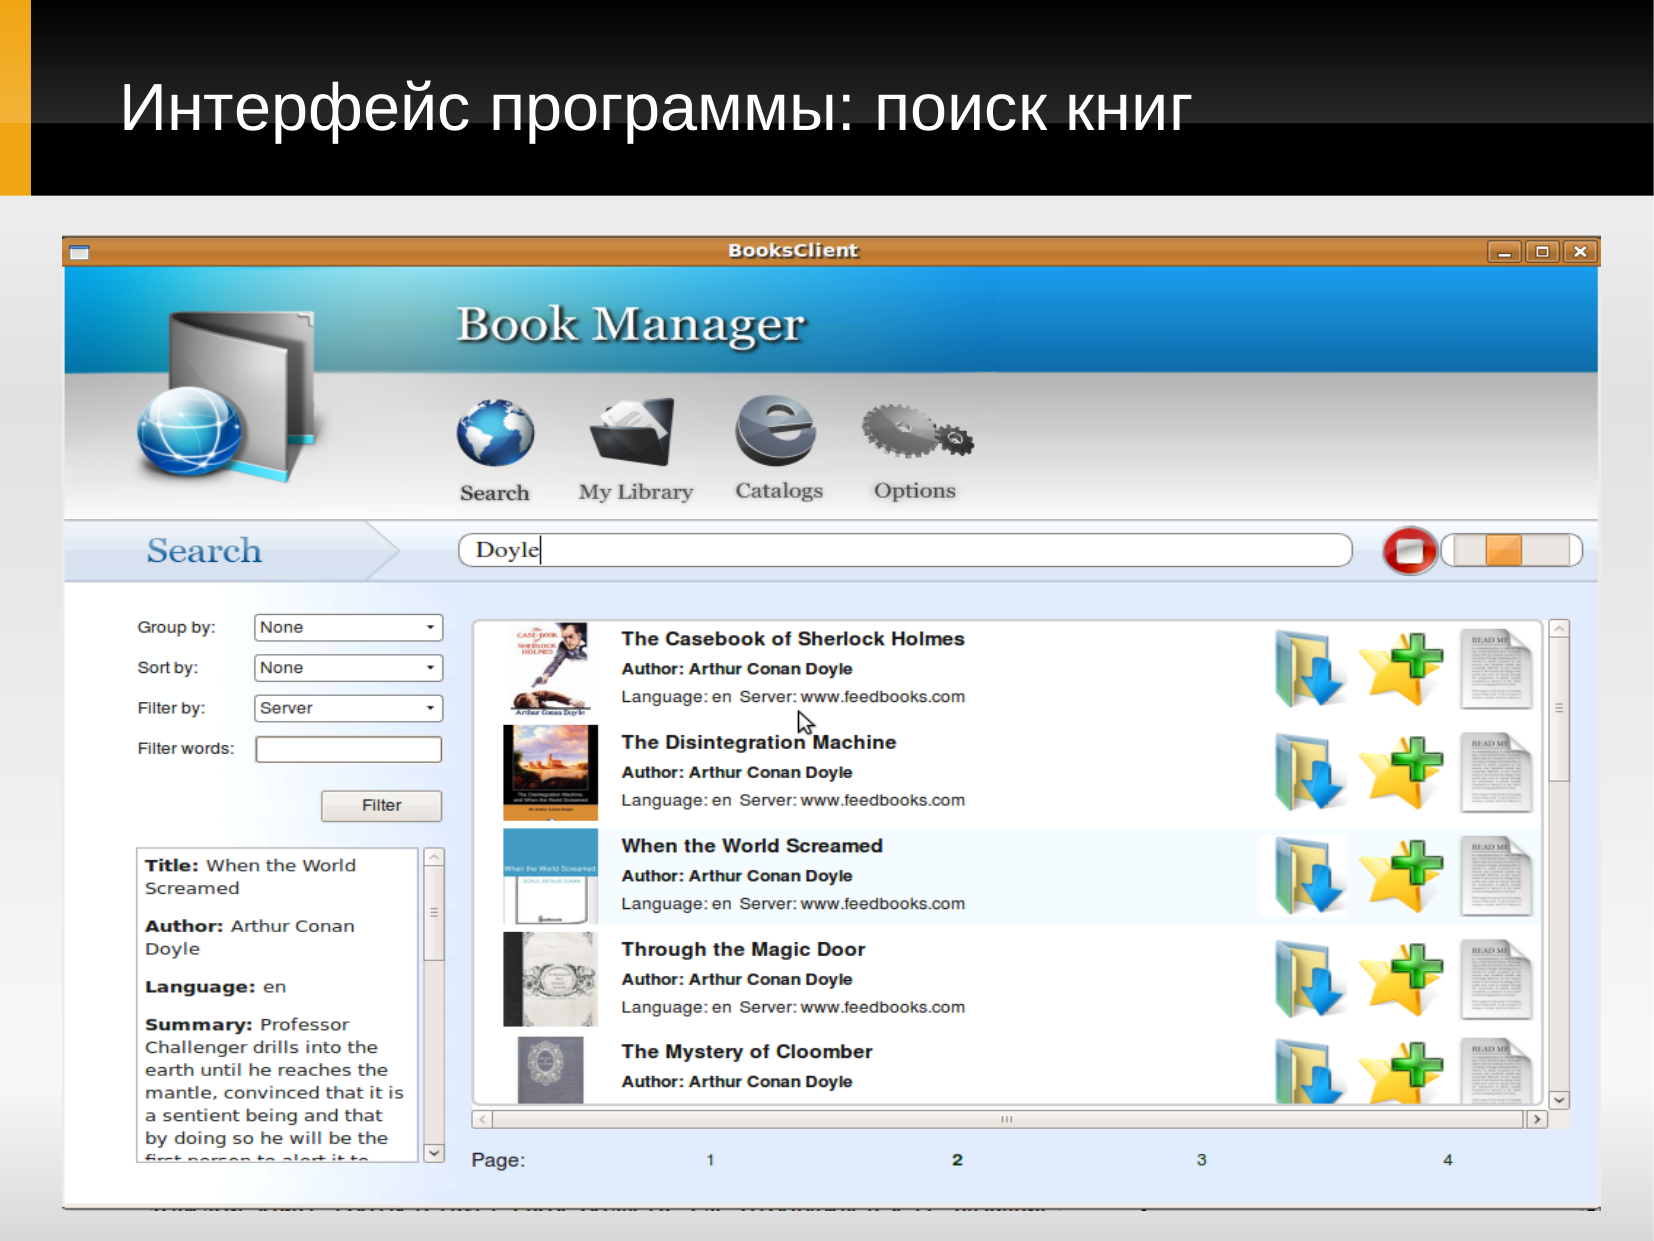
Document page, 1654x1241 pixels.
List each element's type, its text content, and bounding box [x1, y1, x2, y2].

text_box Интерфейс программы: поиск книг [104, 53, 1447, 172]
picture [0, 0, 1654, 1241]
